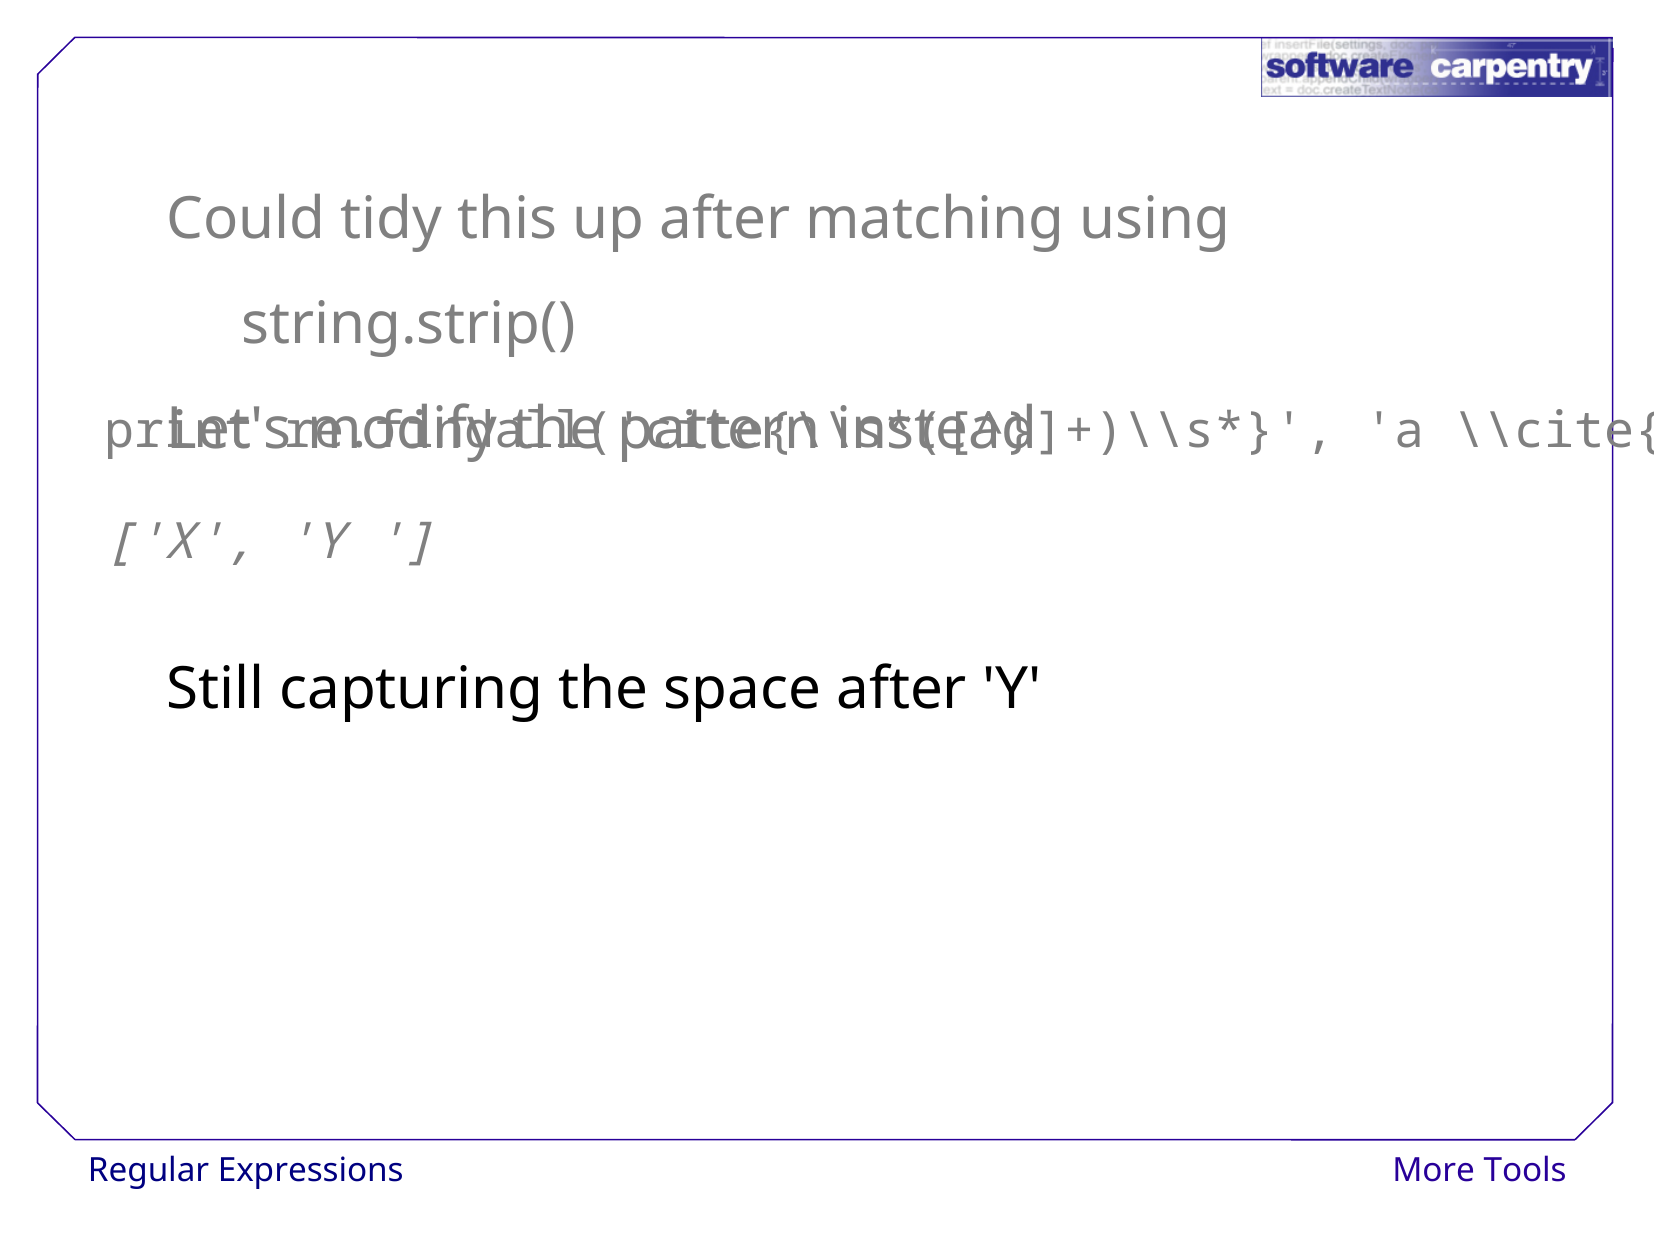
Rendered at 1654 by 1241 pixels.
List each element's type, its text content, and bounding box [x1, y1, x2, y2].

text_box Could tidy this up after matching using string.strip() Let's modify the pattern instead [151, 138, 1530, 469]
picture [1261, 39, 1613, 97]
text_box Still capturing the space after 'Y' [151, 607, 1530, 728]
text_box print re.findall('cite{\\s*([^}]+)\\s*}', 'a \\cite{ X} b \\cite{Y } c') ['X', 'Y '] [89, 395, 1511, 583]
